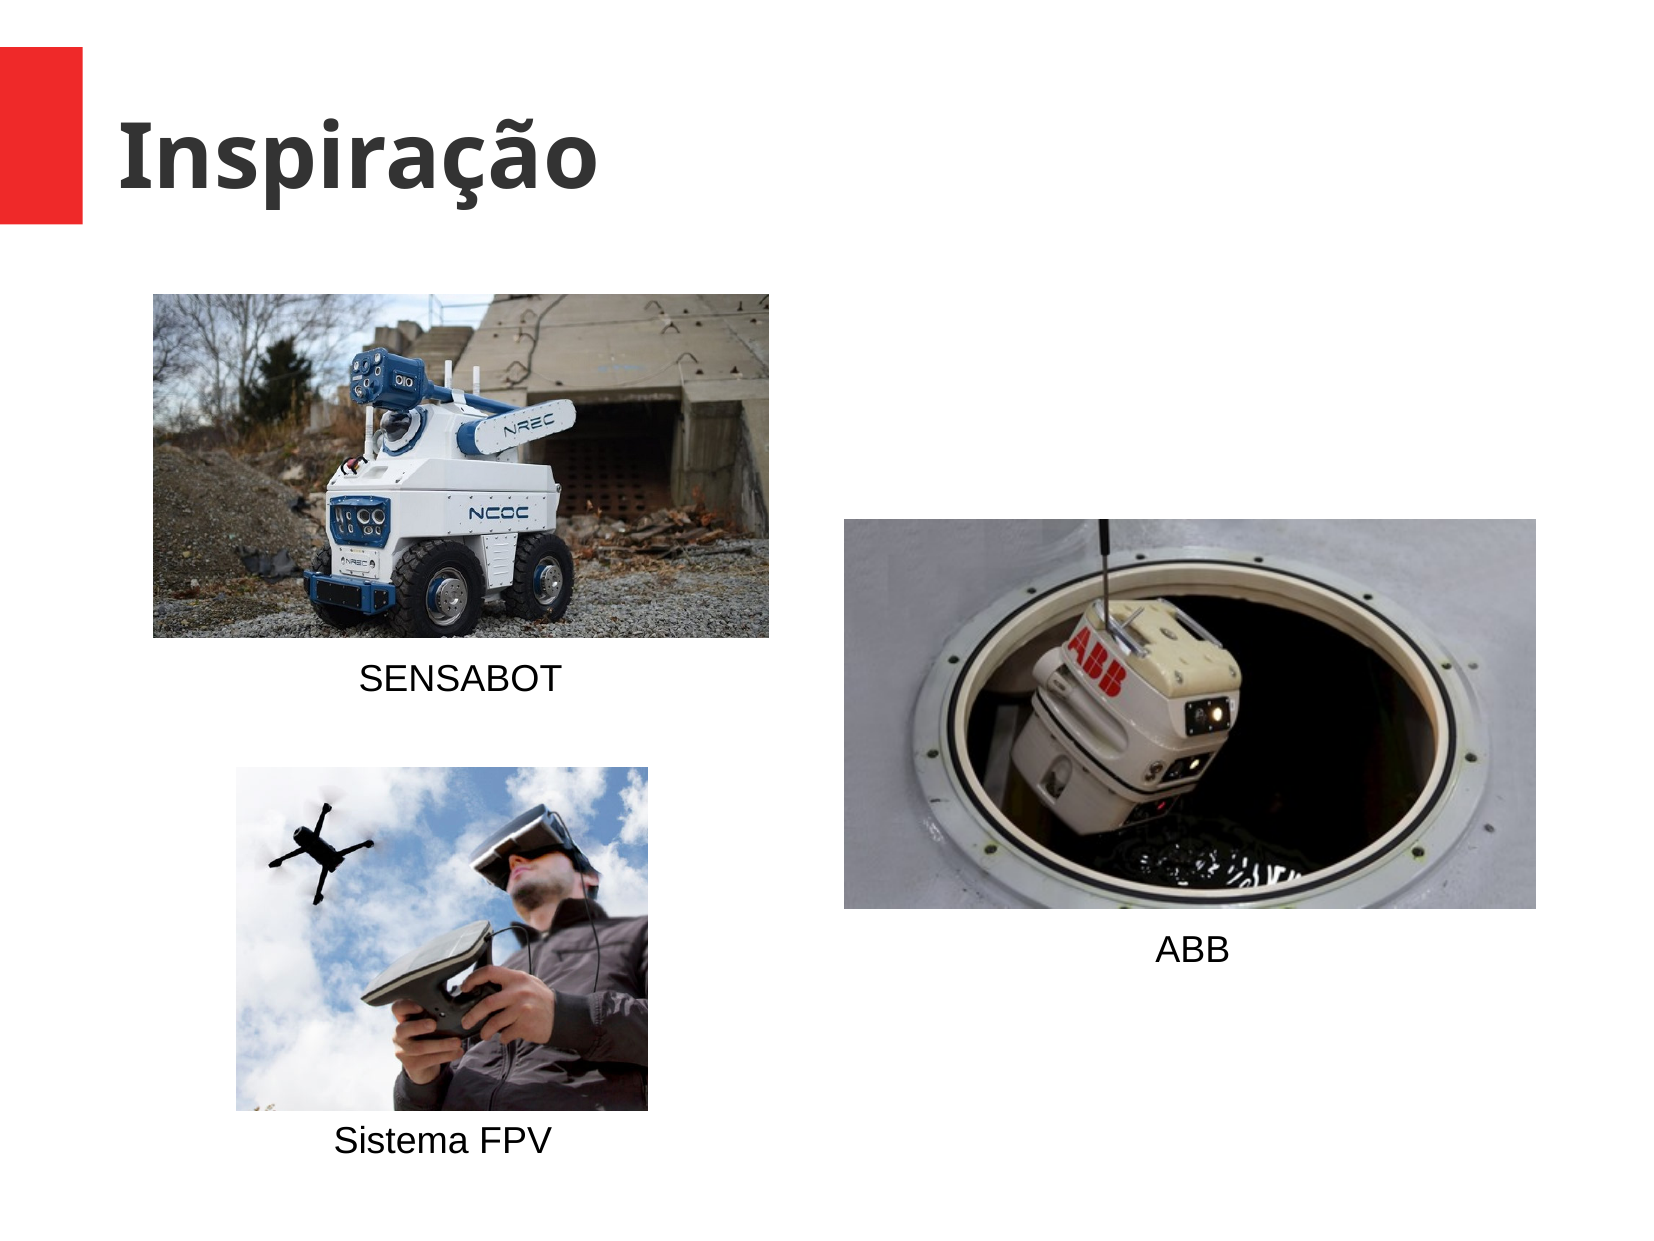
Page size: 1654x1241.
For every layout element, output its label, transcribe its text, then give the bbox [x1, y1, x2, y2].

text_box ABB [850, 921, 1536, 979]
picture [153, 294, 769, 638]
text_box SENSABOT [153, 649, 768, 707]
picture [236, 767, 648, 1111]
picture [844, 519, 1536, 909]
subtitle [118, 49, 1571, 1010]
text_box Sistema FPV [236, 1112, 650, 1170]
